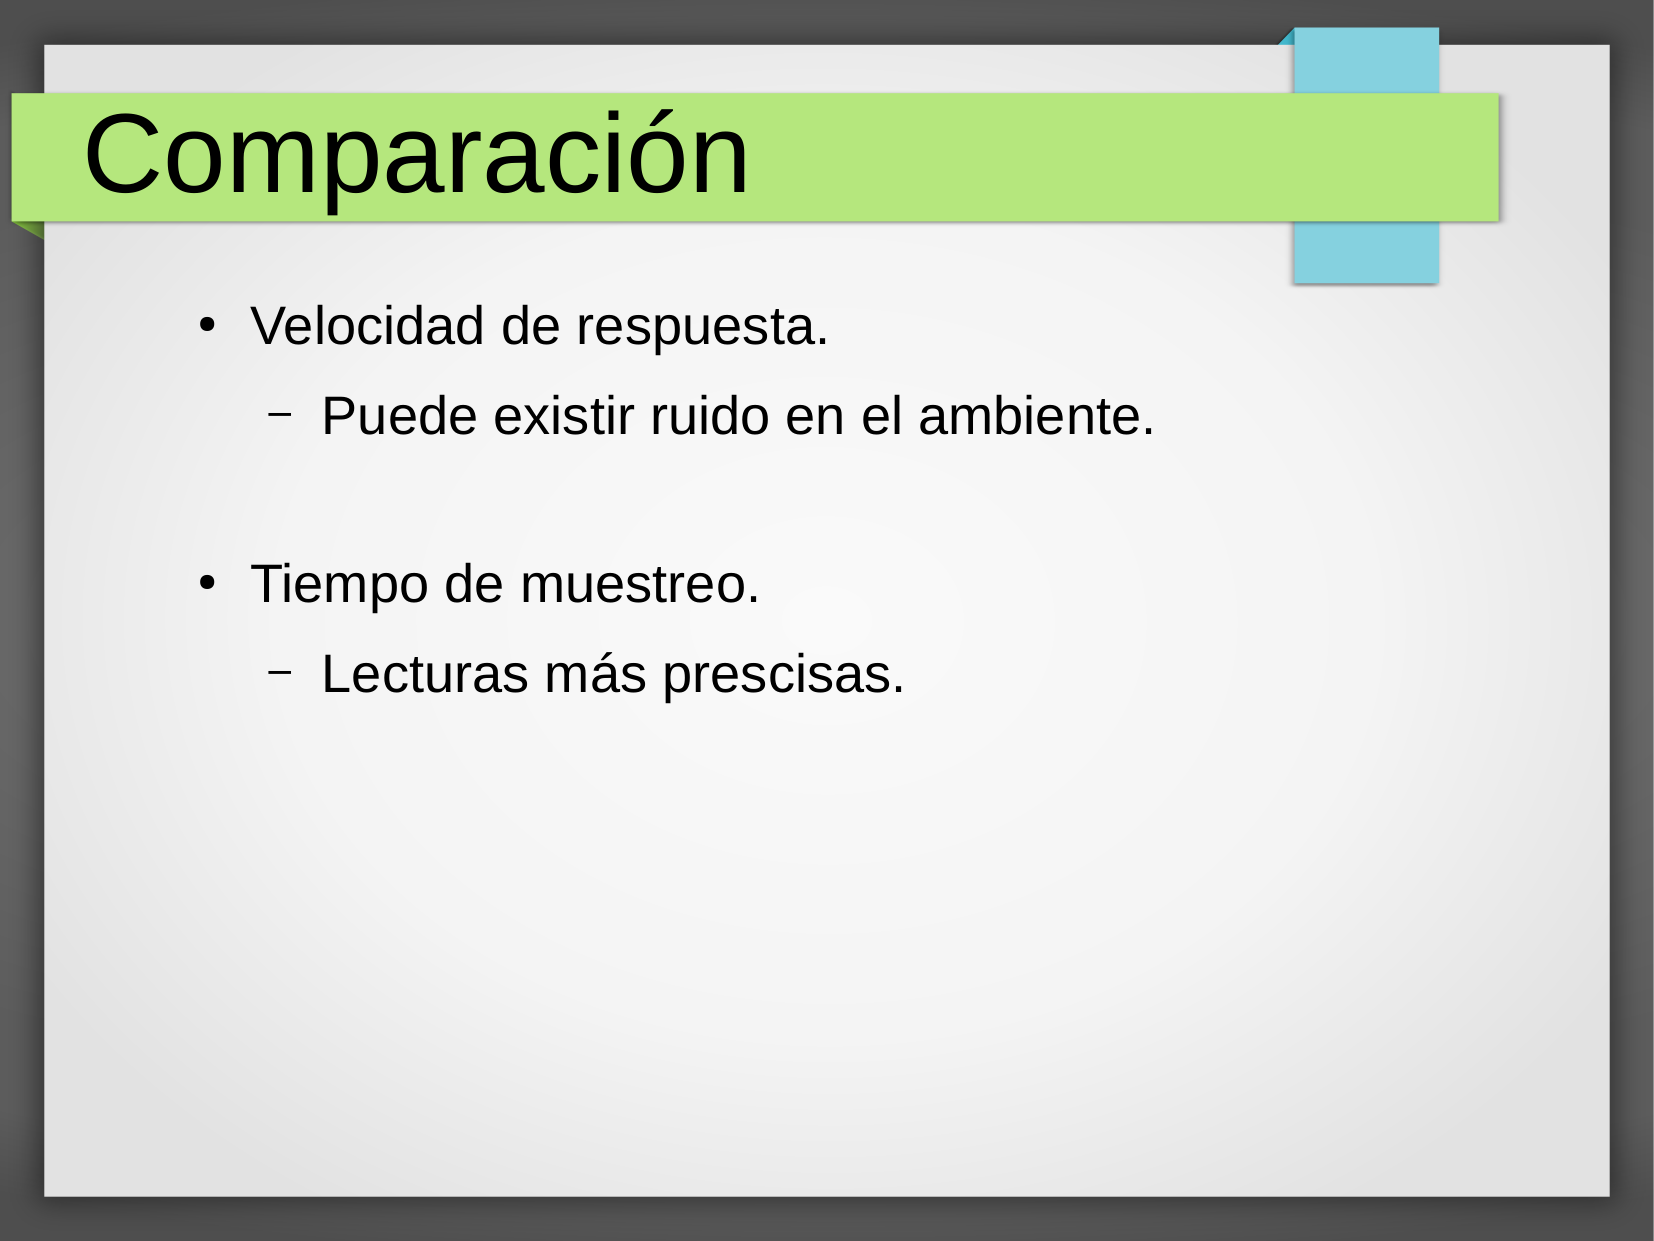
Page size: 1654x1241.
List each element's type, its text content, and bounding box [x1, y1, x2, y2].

title Comparación [82, 90, 1264, 217]
picture [0, 0, 1654, 1241]
list Velocidad de respuesta. Puede existir ruido en el ambiente. Tiempo de muestreo. Lecturas más prescisas. [180, 295, 1571, 1015]
